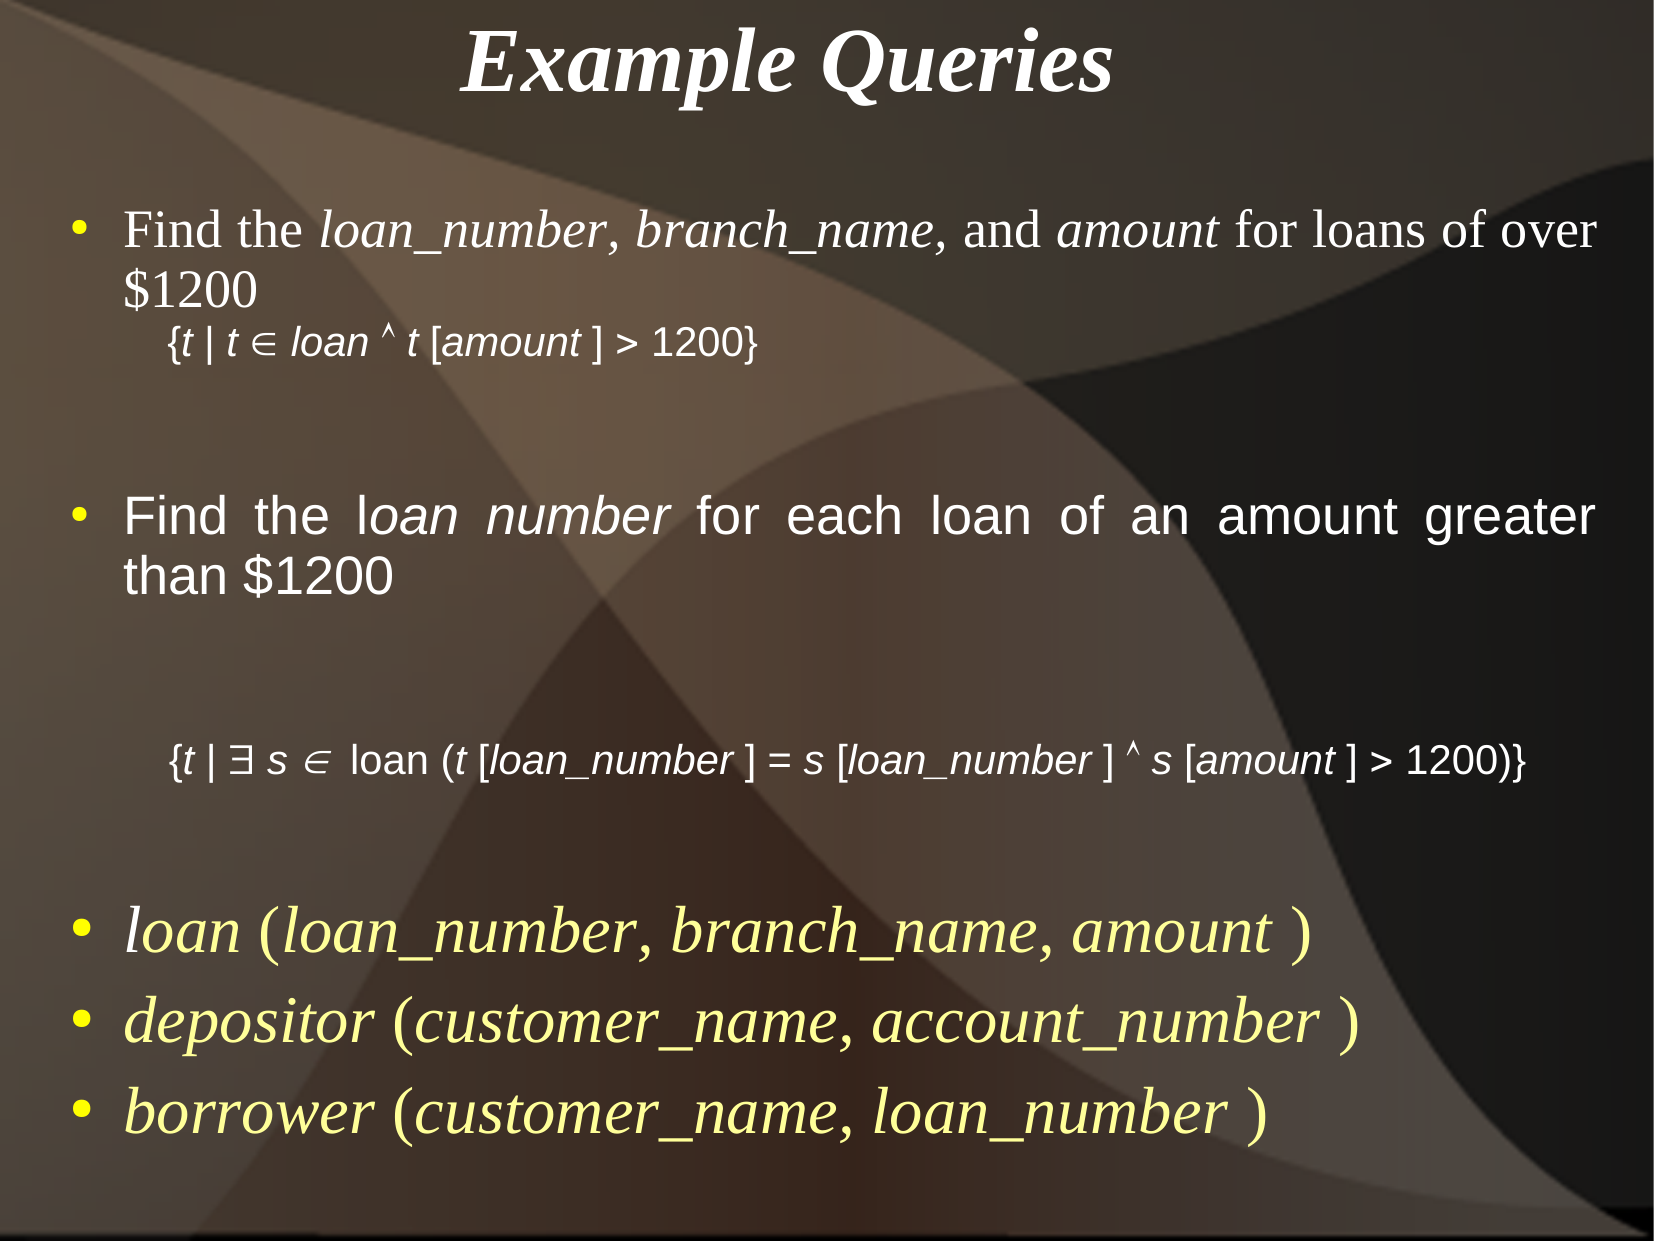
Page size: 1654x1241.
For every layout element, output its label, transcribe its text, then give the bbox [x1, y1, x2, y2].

picture [0, 0, 1654, 1241]
list Find the loan_number, branch_name, and amount for loans of over $1200 {t | t  loan  t [amount ]  1200} Find the loan number for each loan of an amount greater than $1200 {t |  s loan (t [loan_number ] = s [loan_number ]  s [amount ]  1200)} loan (loan_number, branch_name, amount ) depositor (customer_name, account_number ) borrower (customer_name, loan_number ) [37, 191, 1613, 1160]
title Example Queries [125, 2, 1451, 120]
